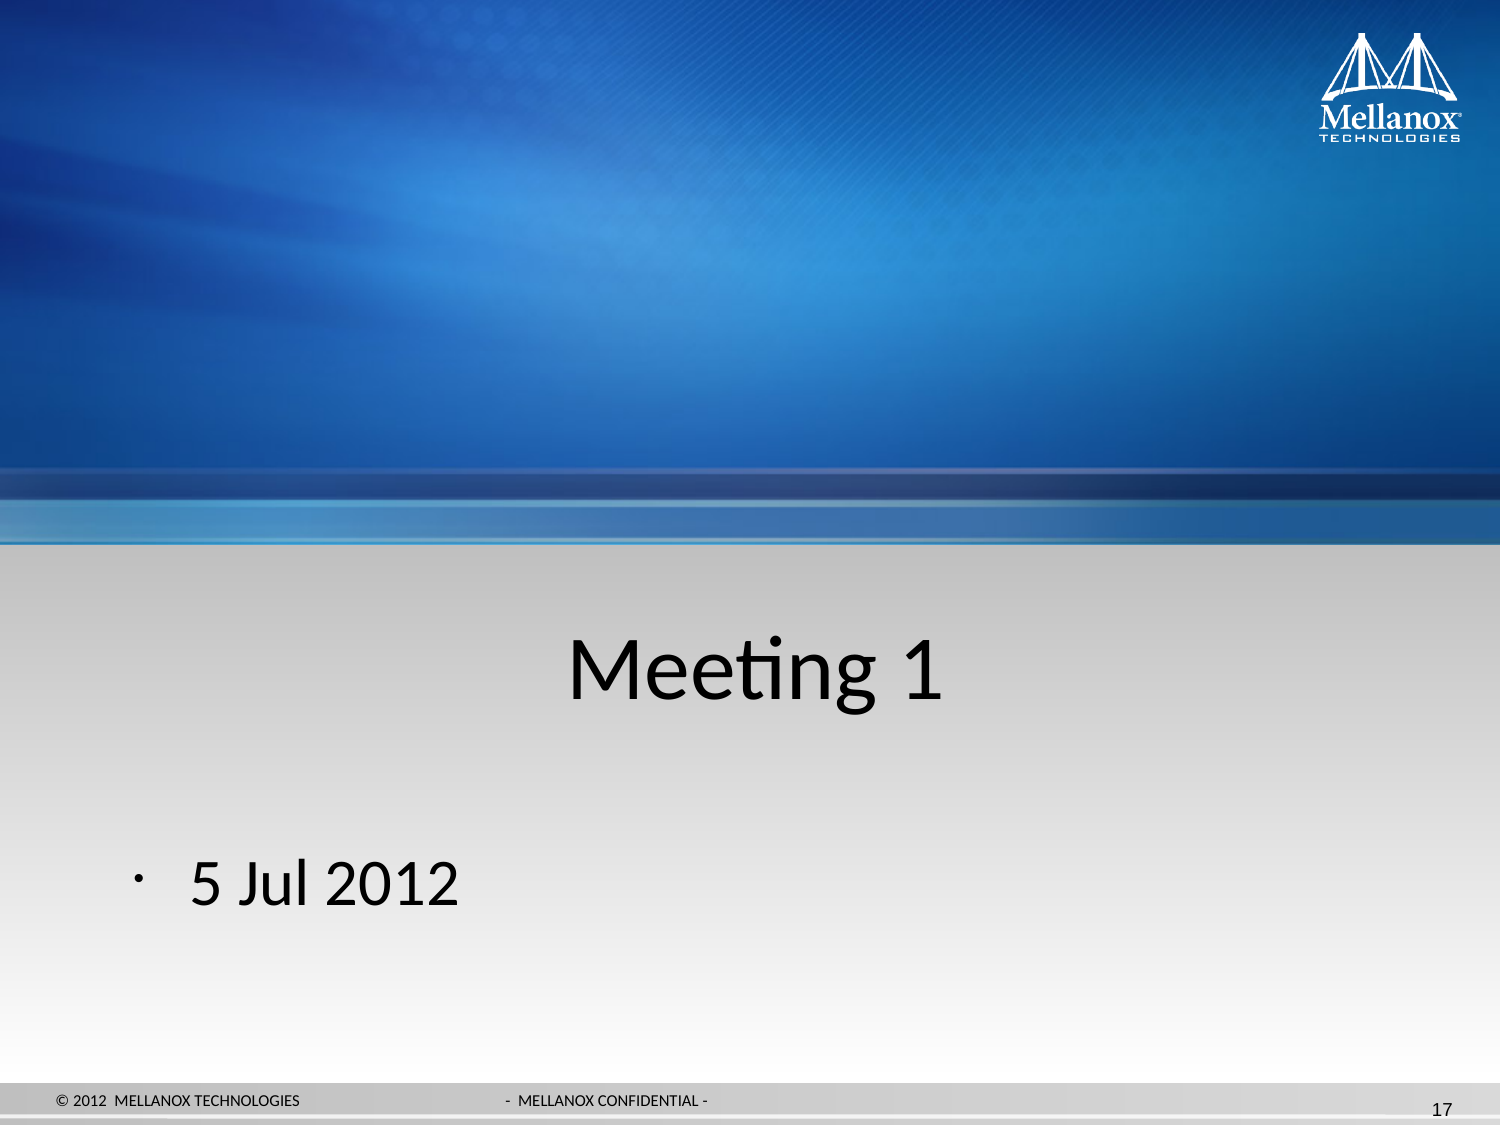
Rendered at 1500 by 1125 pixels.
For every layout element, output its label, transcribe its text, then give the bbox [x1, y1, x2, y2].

picture [0, 0, 1500, 545]
title Meeting 1 [118, 593, 1394, 789]
list 5 Jul 2012 [118, 823, 1394, 996]
